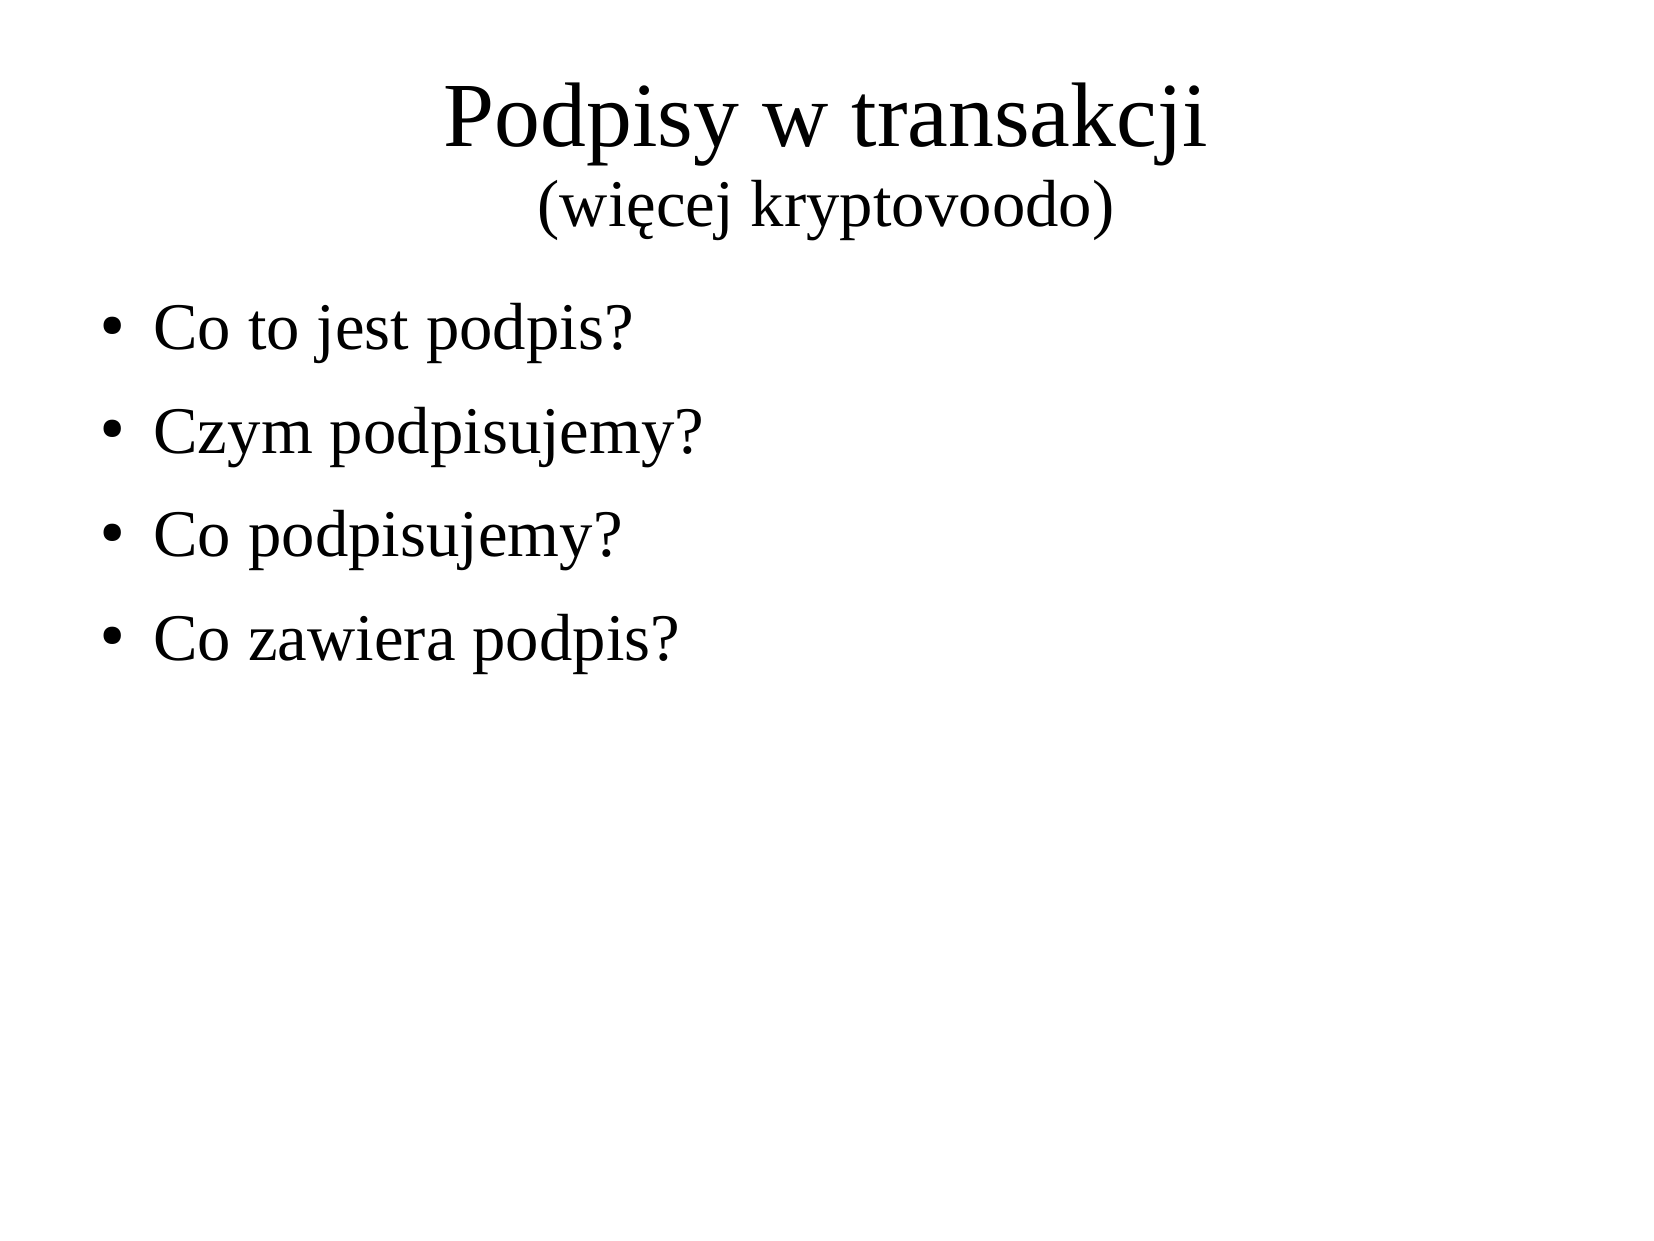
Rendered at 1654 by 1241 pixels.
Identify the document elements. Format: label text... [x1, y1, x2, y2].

title Podpisy w transakcji (więcej kryptovoodo) [82, 49, 1571, 257]
list Co to jest podpis? Czym podpisujemy? Co podpisujemy? Co zawiera podpis? [82, 290, 1571, 1010]
